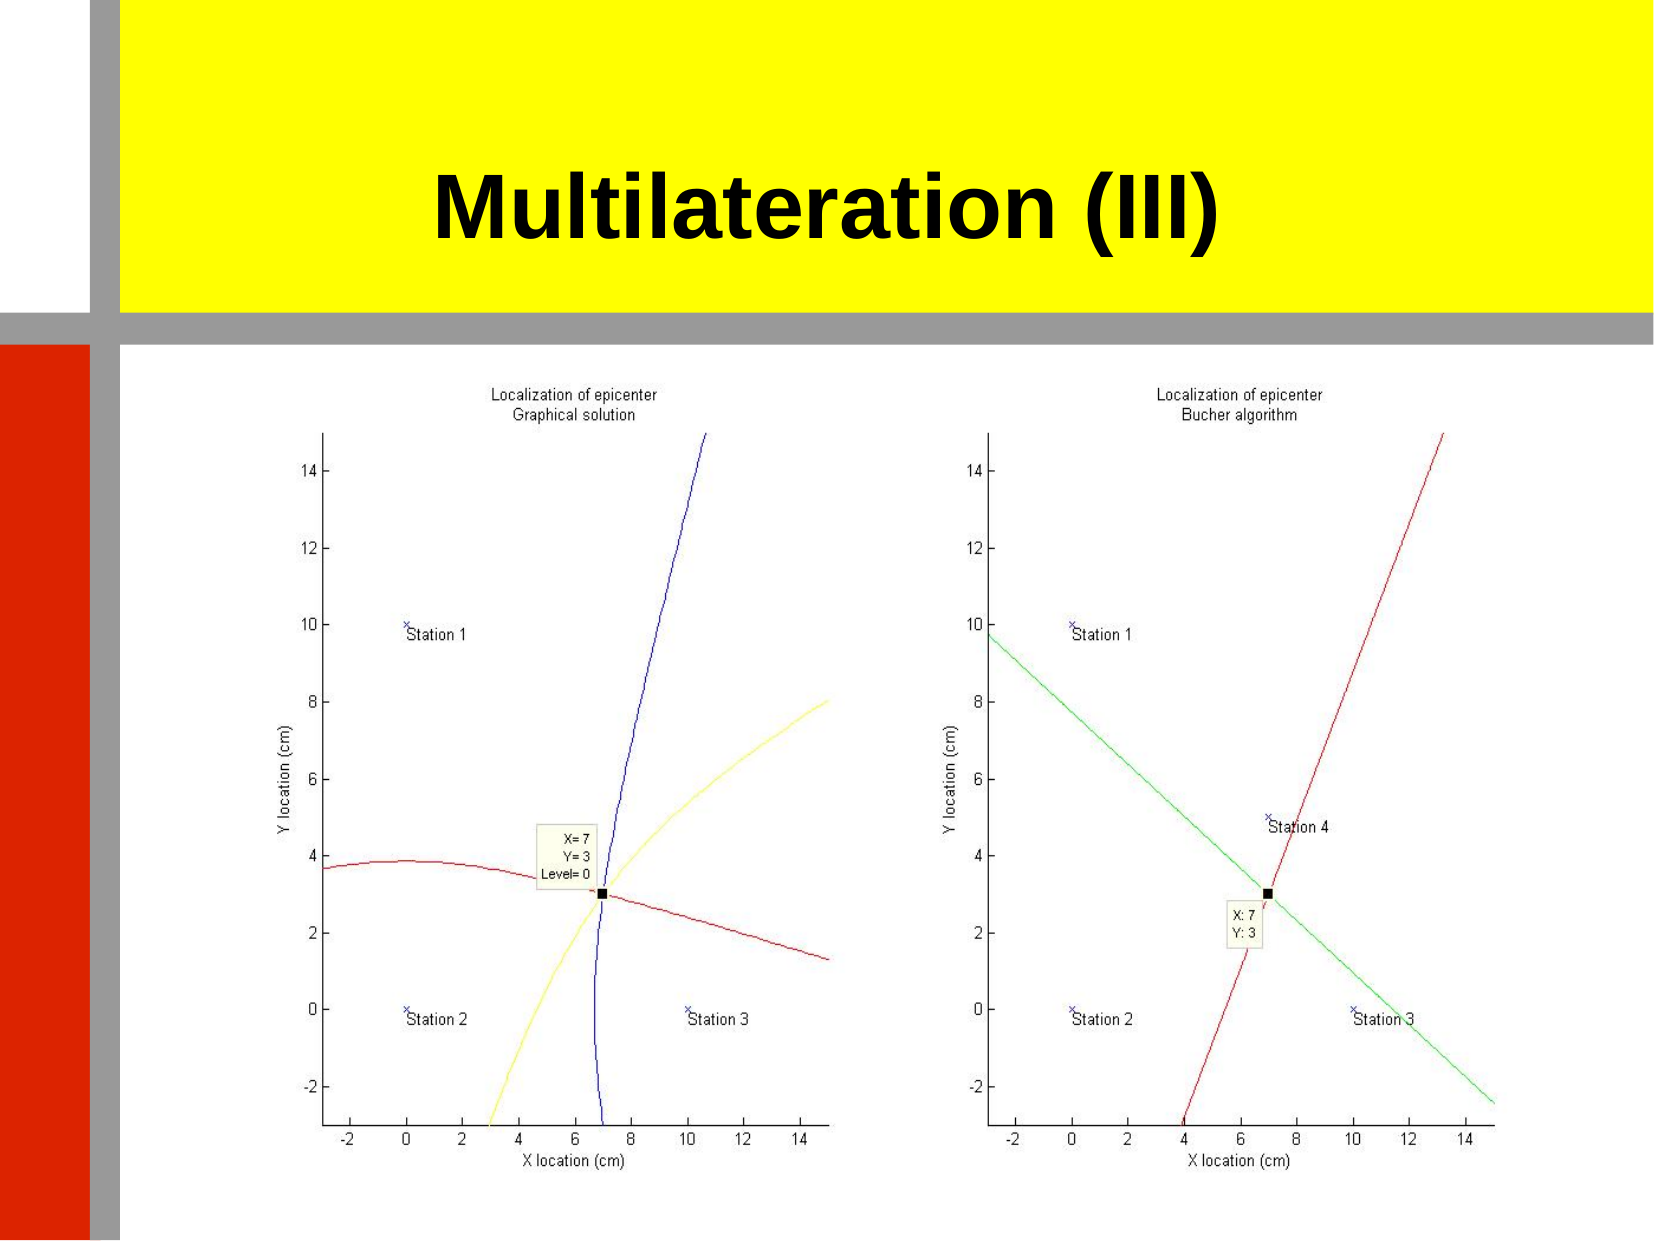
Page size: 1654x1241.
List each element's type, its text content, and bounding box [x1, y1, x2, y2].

picture [126, 353, 1638, 1221]
title Multilateration (III) [121, 110, 1534, 303]
